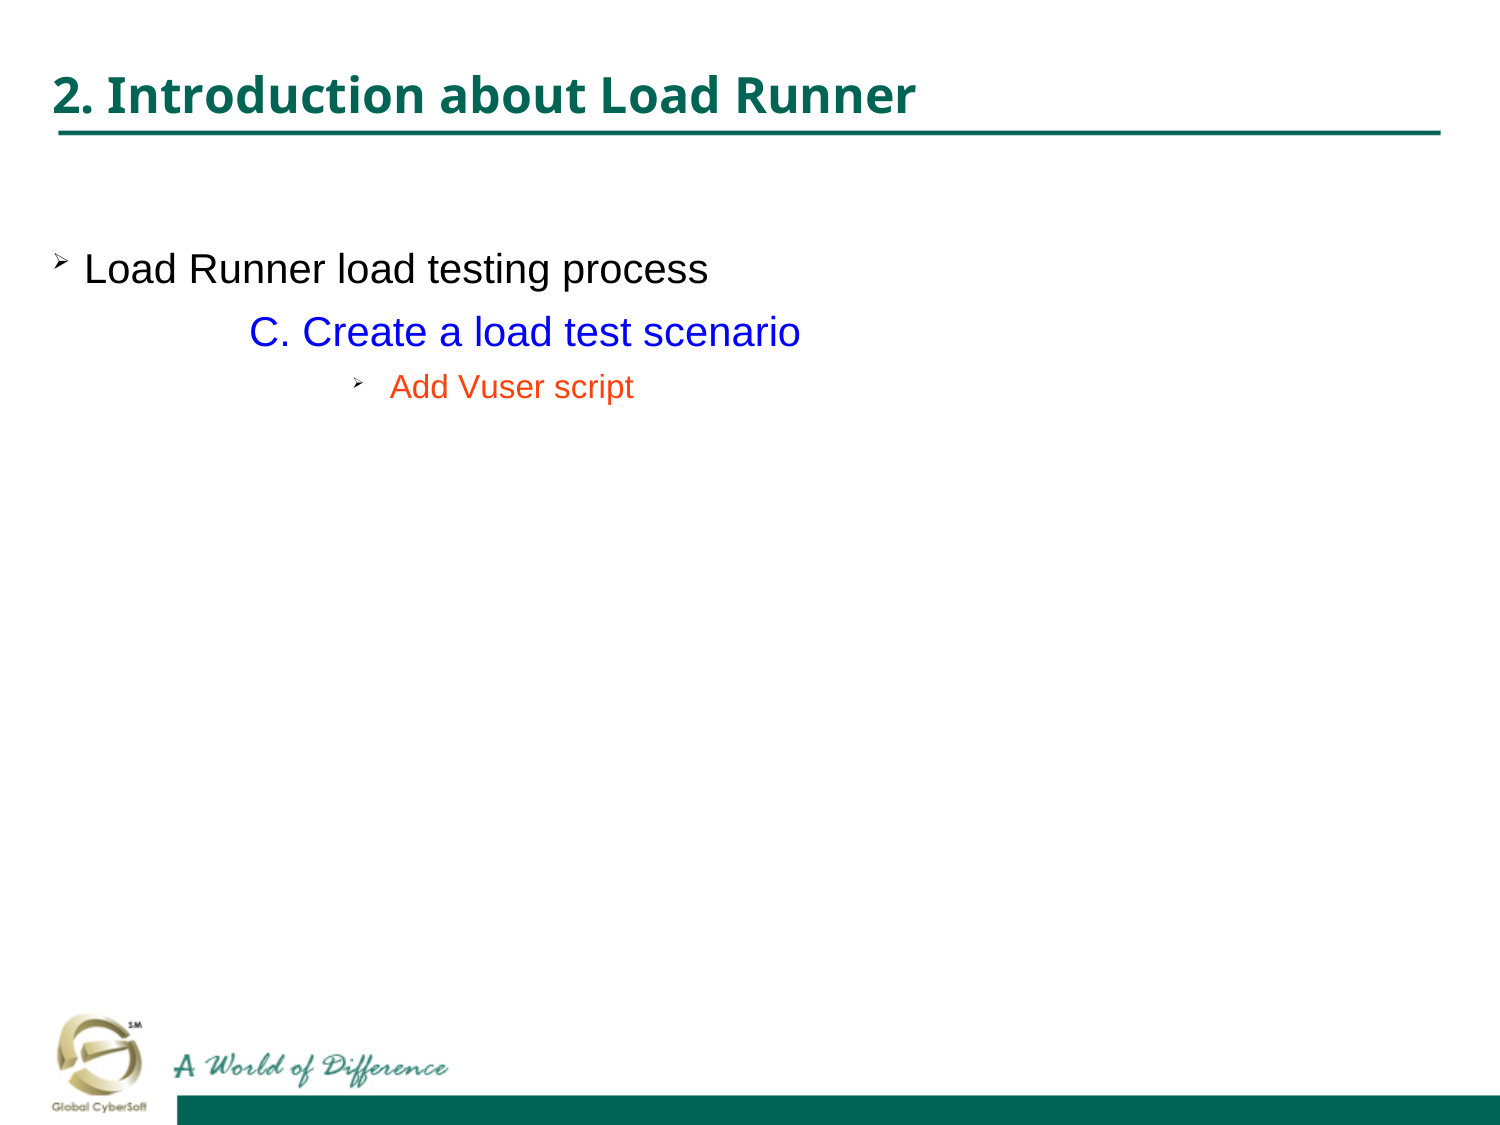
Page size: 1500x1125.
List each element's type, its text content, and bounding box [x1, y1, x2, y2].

title 2. Introduction about Load Runner [37, 0, 1463, 155]
picture [0, 0, 1500, 1125]
list Load Runner load testing process C. Create a load test scenario Add Vuser script [37, 155, 1463, 1006]
